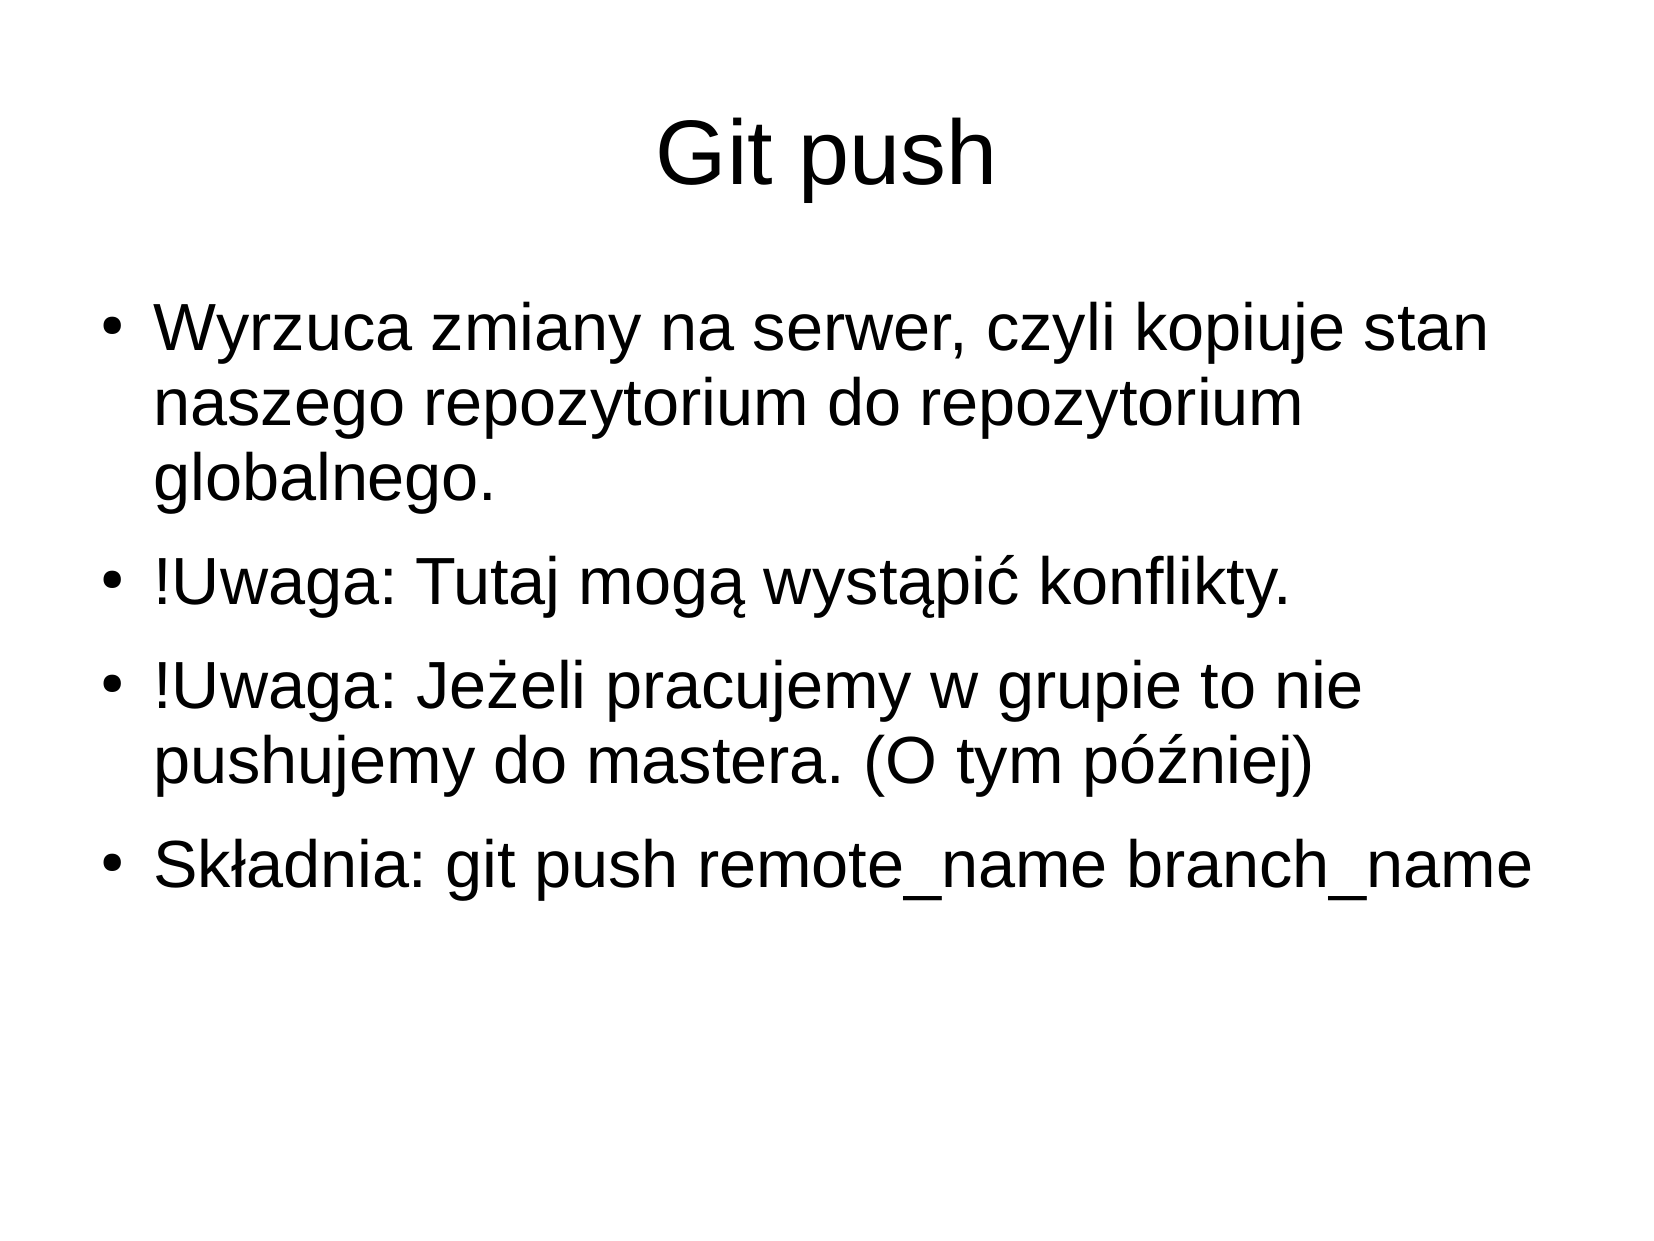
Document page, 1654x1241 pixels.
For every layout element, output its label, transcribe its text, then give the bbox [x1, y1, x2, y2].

list Wyrzuca zmiany na serwer, czyli kopiuje stan naszego repozytorium do repozytorium globalnego. !Uwaga: Tutaj mogą wystąpić konflikty. !Uwaga: Jeżeli pracujemy w grupie to nie pushujemy do mastera. (O tym później) Składnia: git push remote_name branch_name [82, 290, 1571, 1010]
title Git push [82, 49, 1571, 257]
